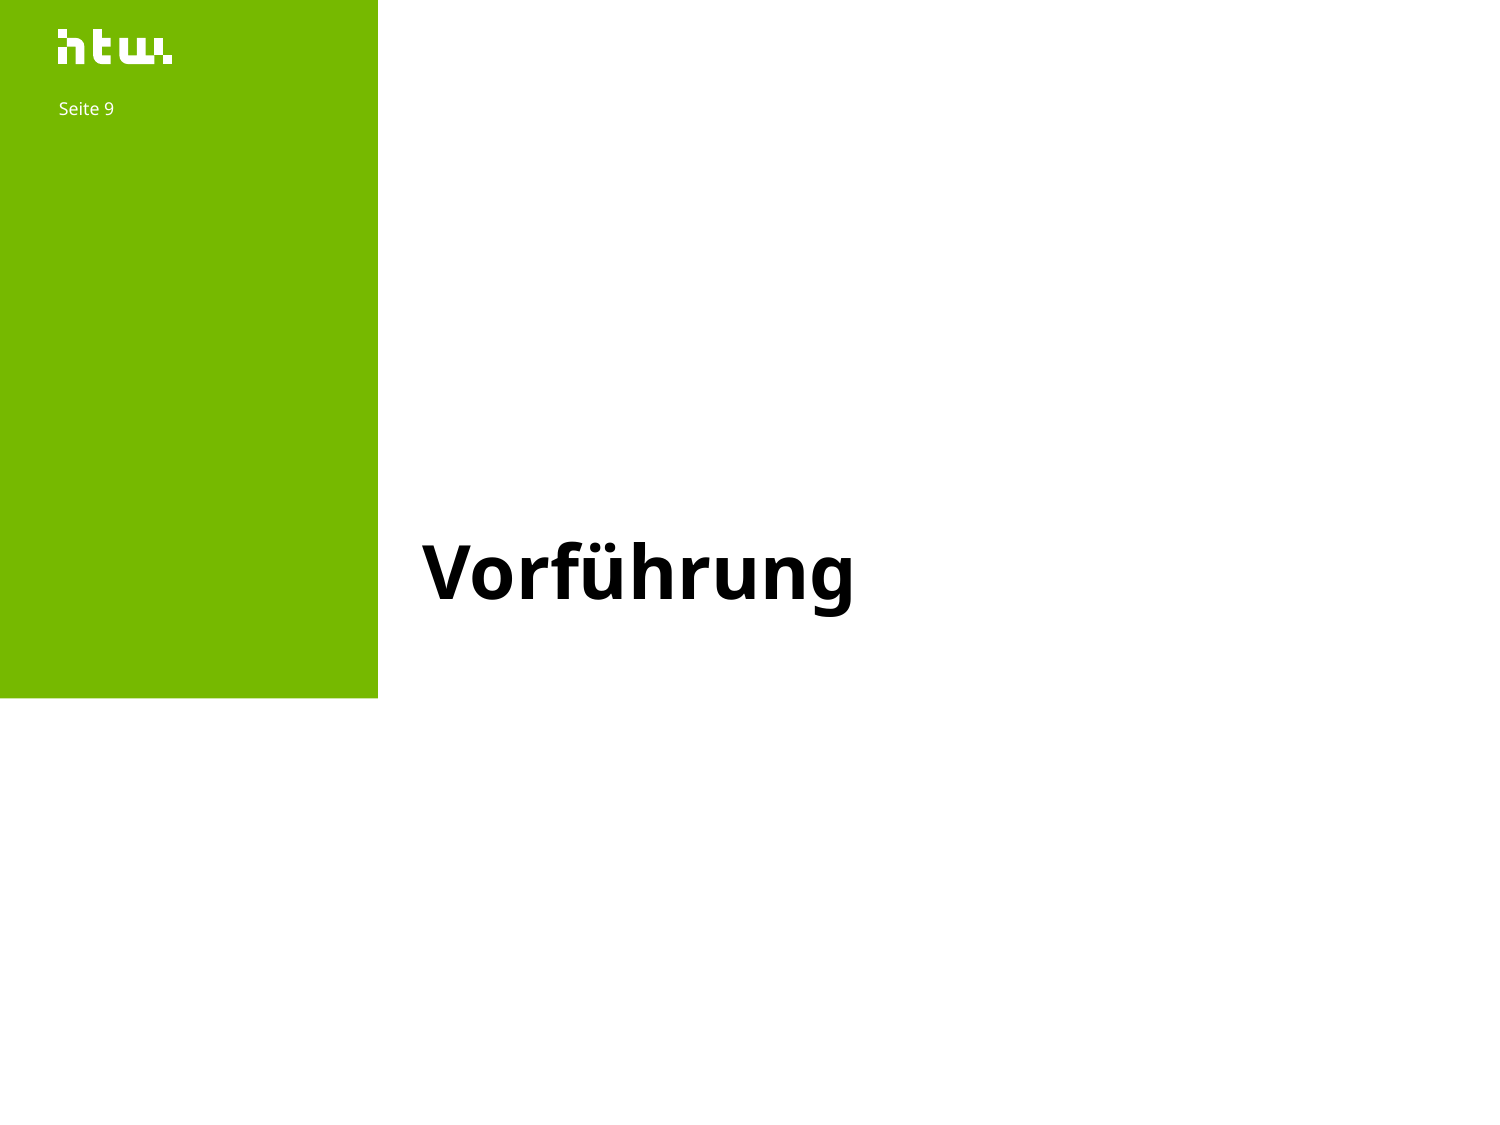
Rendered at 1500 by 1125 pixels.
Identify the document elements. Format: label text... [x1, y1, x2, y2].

list Vorführung [407, 413, 1465, 1089]
